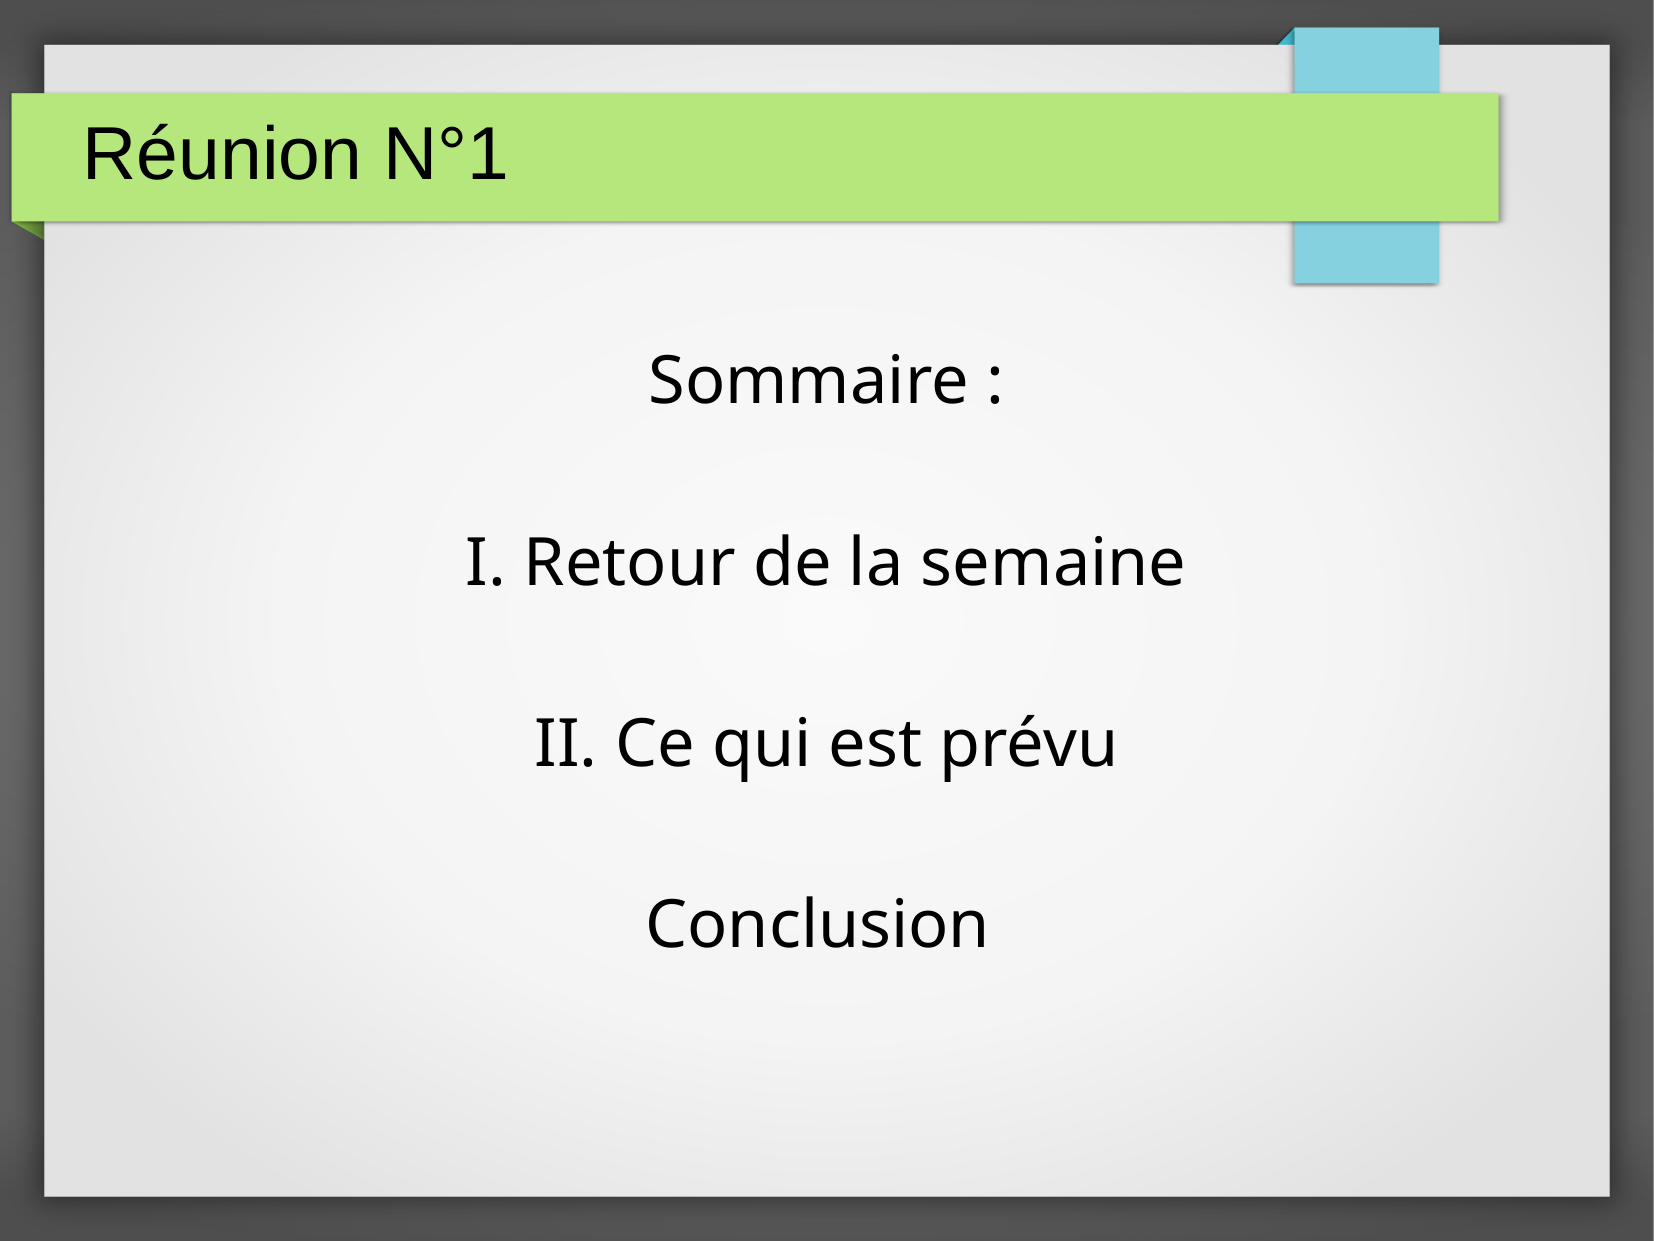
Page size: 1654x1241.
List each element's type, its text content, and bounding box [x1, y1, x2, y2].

subtitle Sommaire : I. Retour de la semaine II. Ce qui est prévu Conclusion [82, 290, 1571, 1010]
title Réunion N°1 [82, 94, 1264, 213]
picture [0, 0, 1654, 1241]
